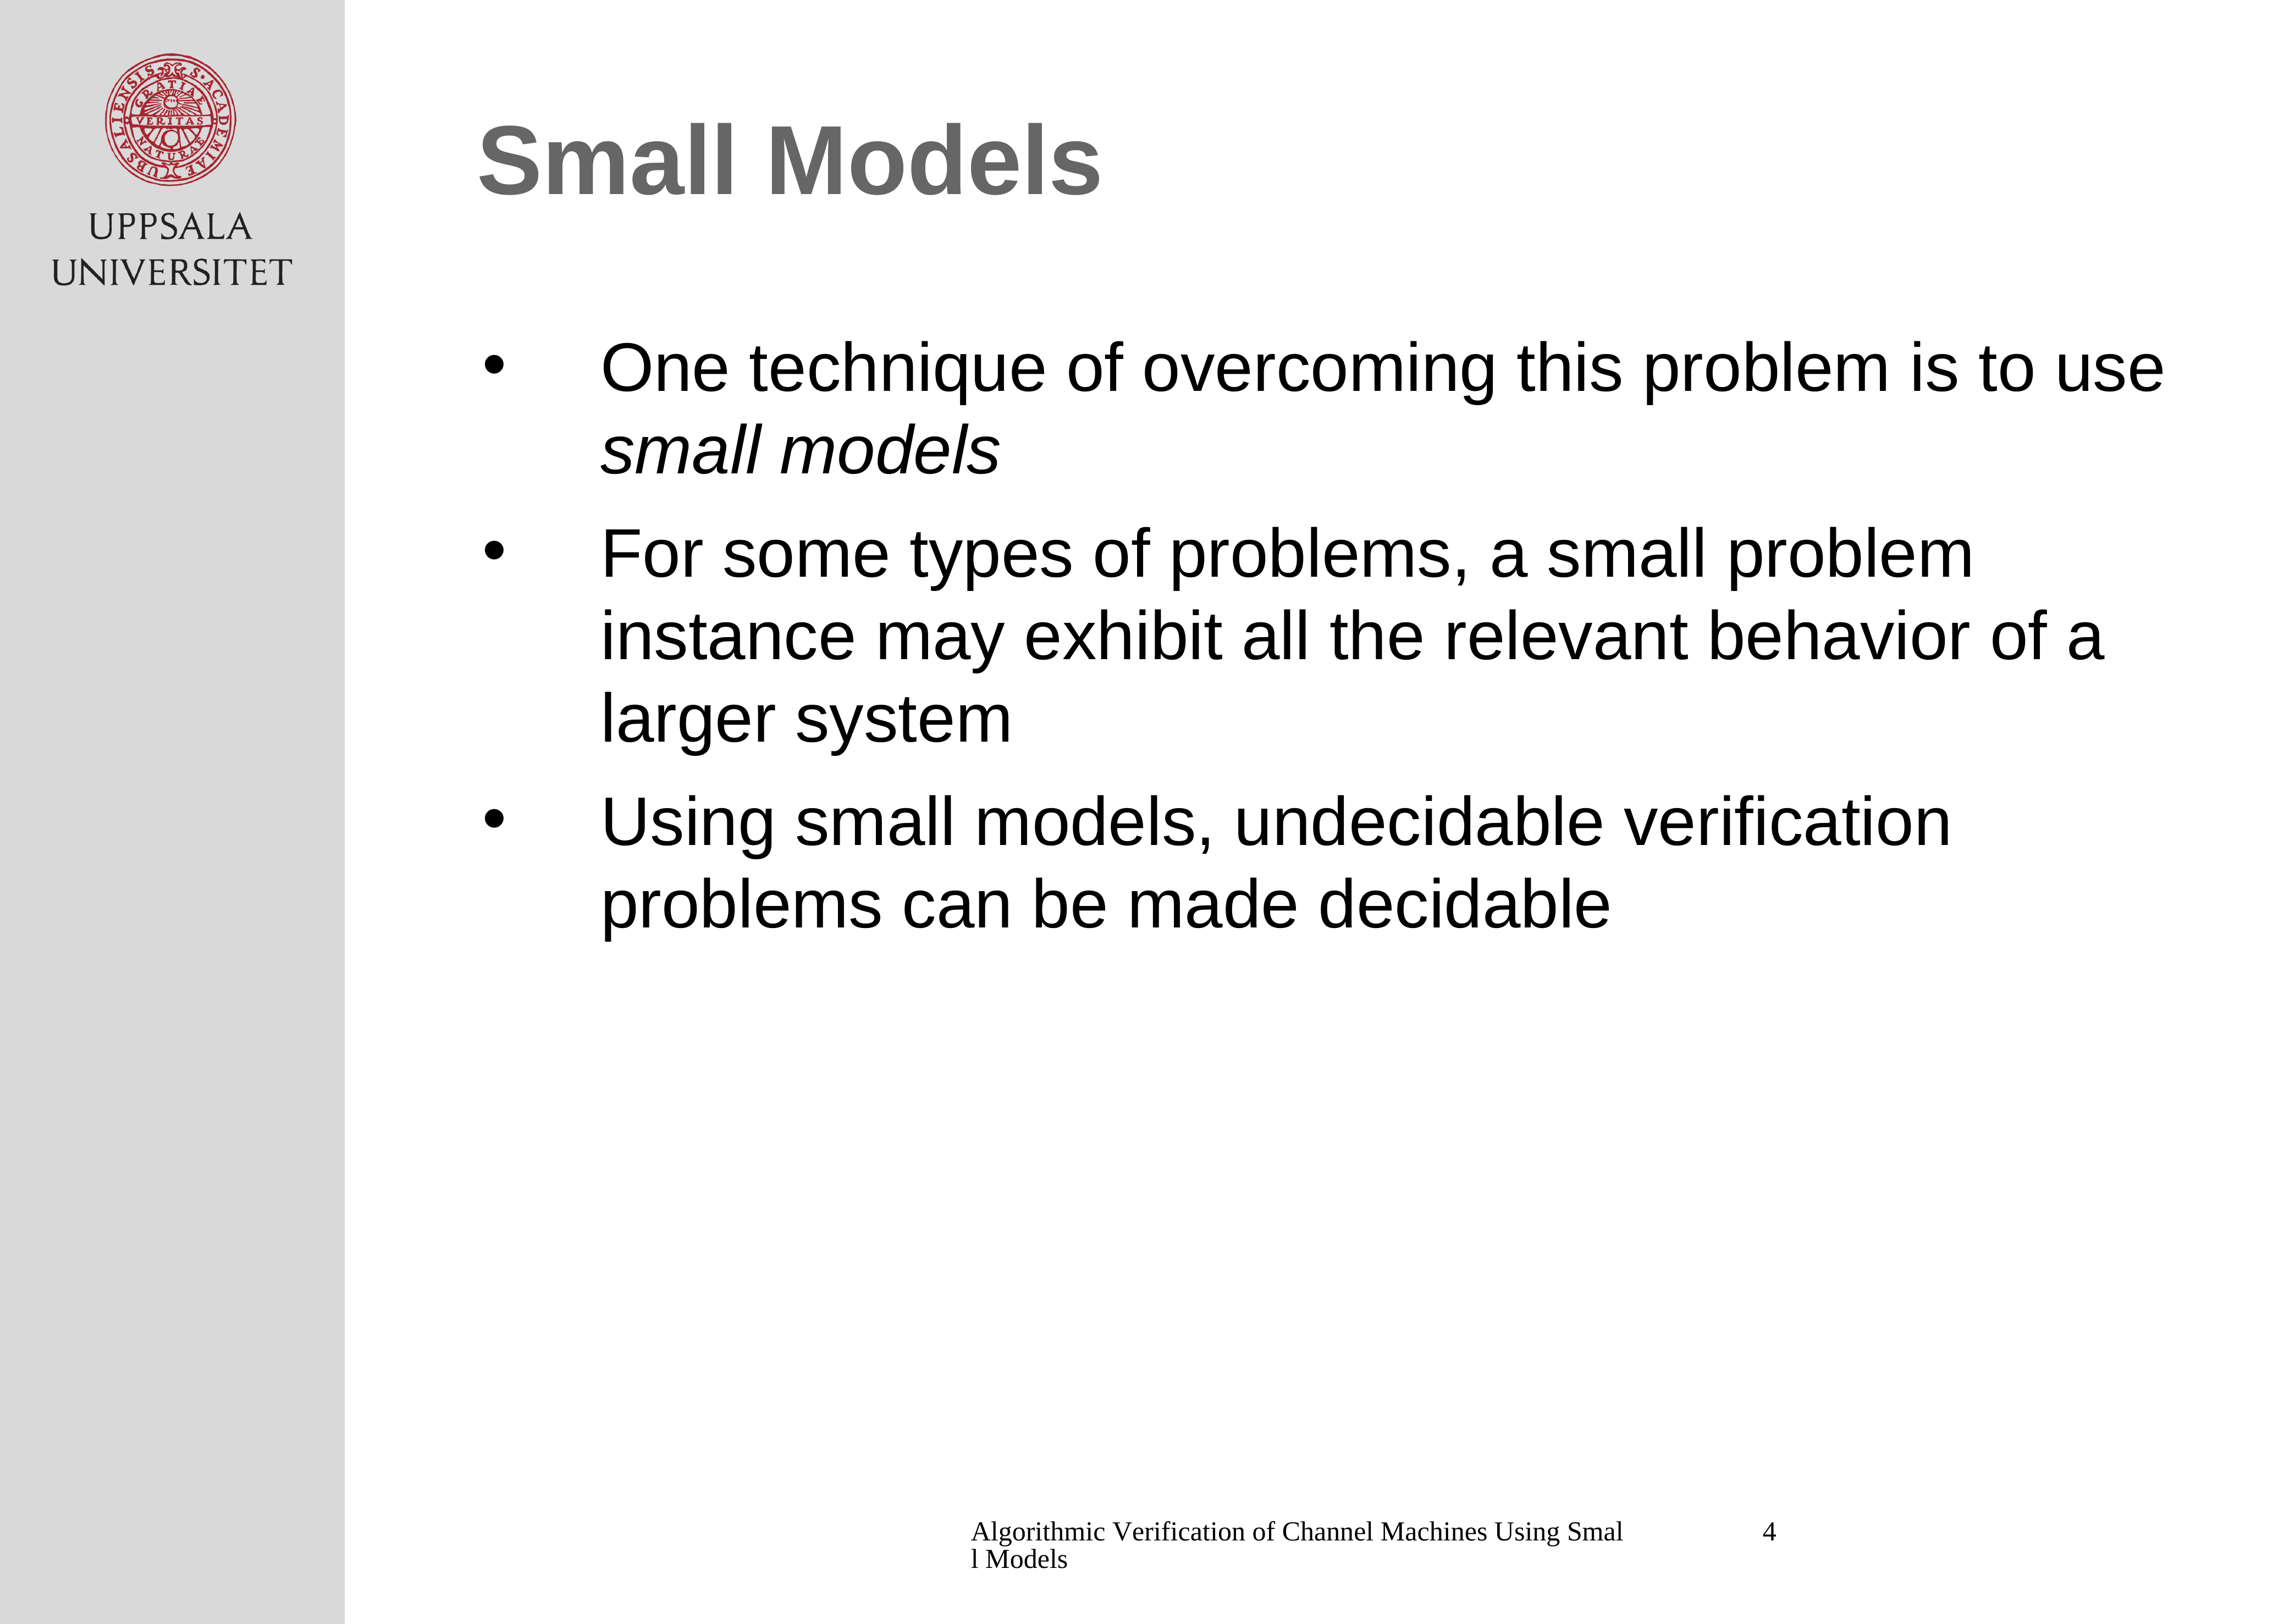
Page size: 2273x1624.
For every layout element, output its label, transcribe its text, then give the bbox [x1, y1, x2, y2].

picture [0, 0, 345, 1624]
title Small Models [445, 26, 2215, 285]
list One technique of overcoming this problem is to use small models For some types of problems, a small problem instance may exhibit all the relevant behavior of a larger system Using small models, undecidable verification problems can be made decidable [450, 306, 2205, 1444]
